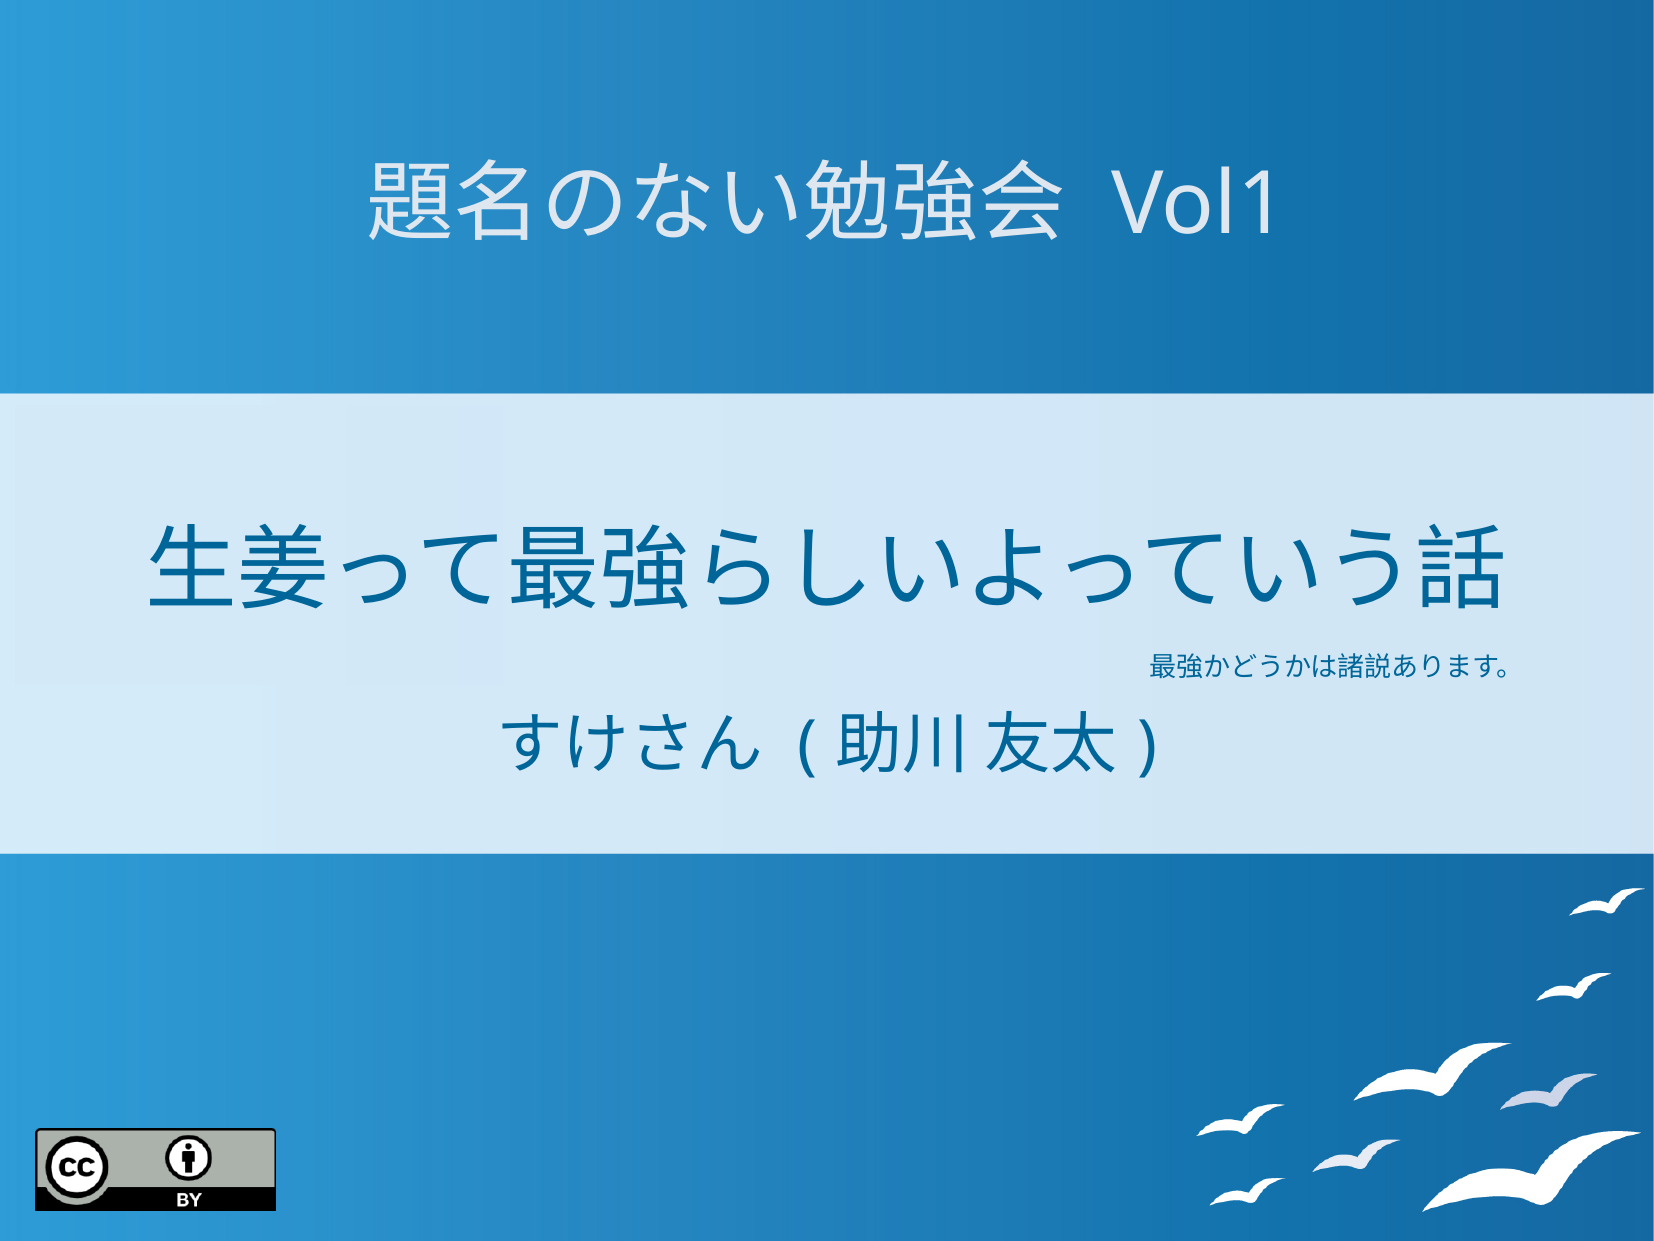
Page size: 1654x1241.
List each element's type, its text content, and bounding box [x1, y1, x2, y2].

picture [0, 0, 1654, 1241]
title 最強かどうかは諸説あります。 [714, 620, 1524, 709]
title 生姜って最強らしいよっていう話 [122, 484, 1531, 639]
title 題名のない勉強会 Vol1 [122, 118, 1531, 273]
subtitle すけさん (助川 友太) [247, 649, 1407, 827]
